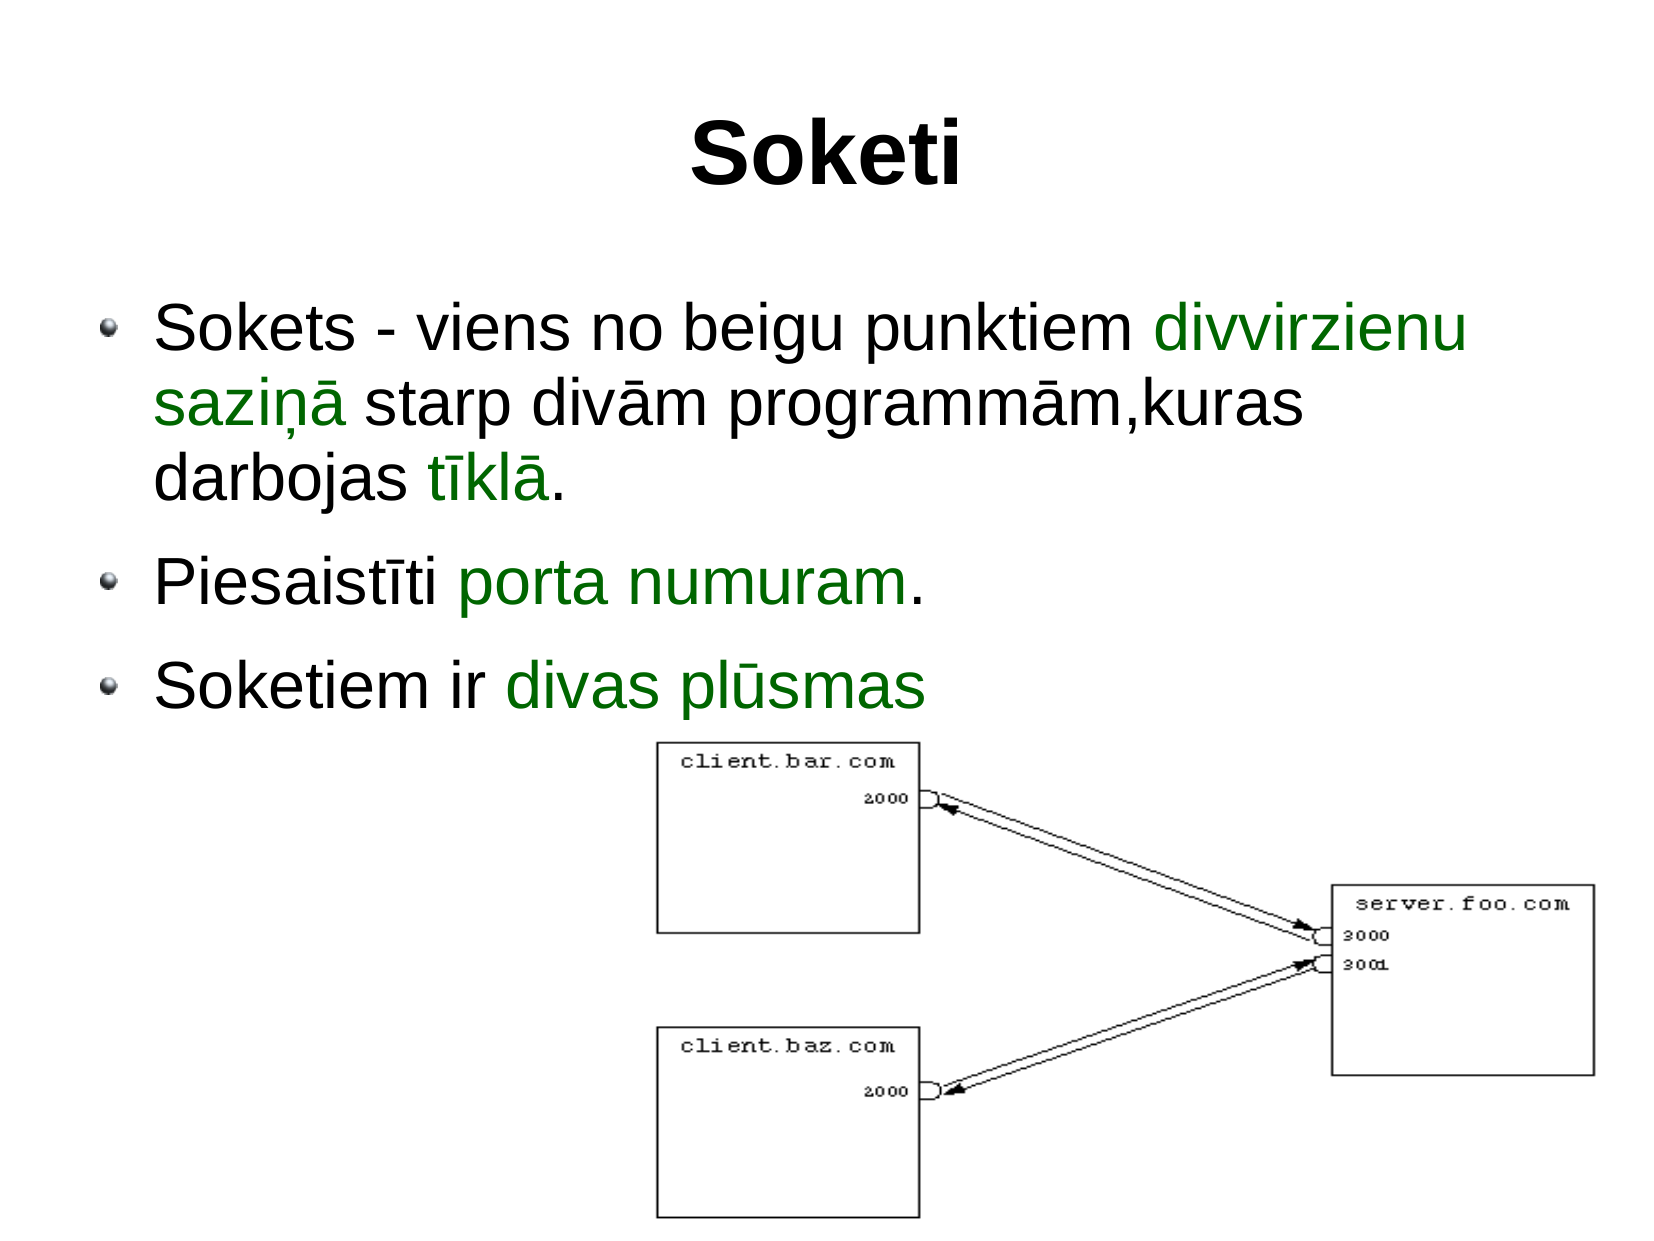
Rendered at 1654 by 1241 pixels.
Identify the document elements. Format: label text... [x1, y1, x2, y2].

picture [625, 720, 1619, 1229]
title Soketi [82, 49, 1571, 257]
list Sokets - viens no beigu punktiem divvirzienu saziņā starp divām programmām,kuras darbojas tīklā. Piesaistīti porta numuram. Soketiem ir divas plūsmas [82, 290, 1538, 1010]
